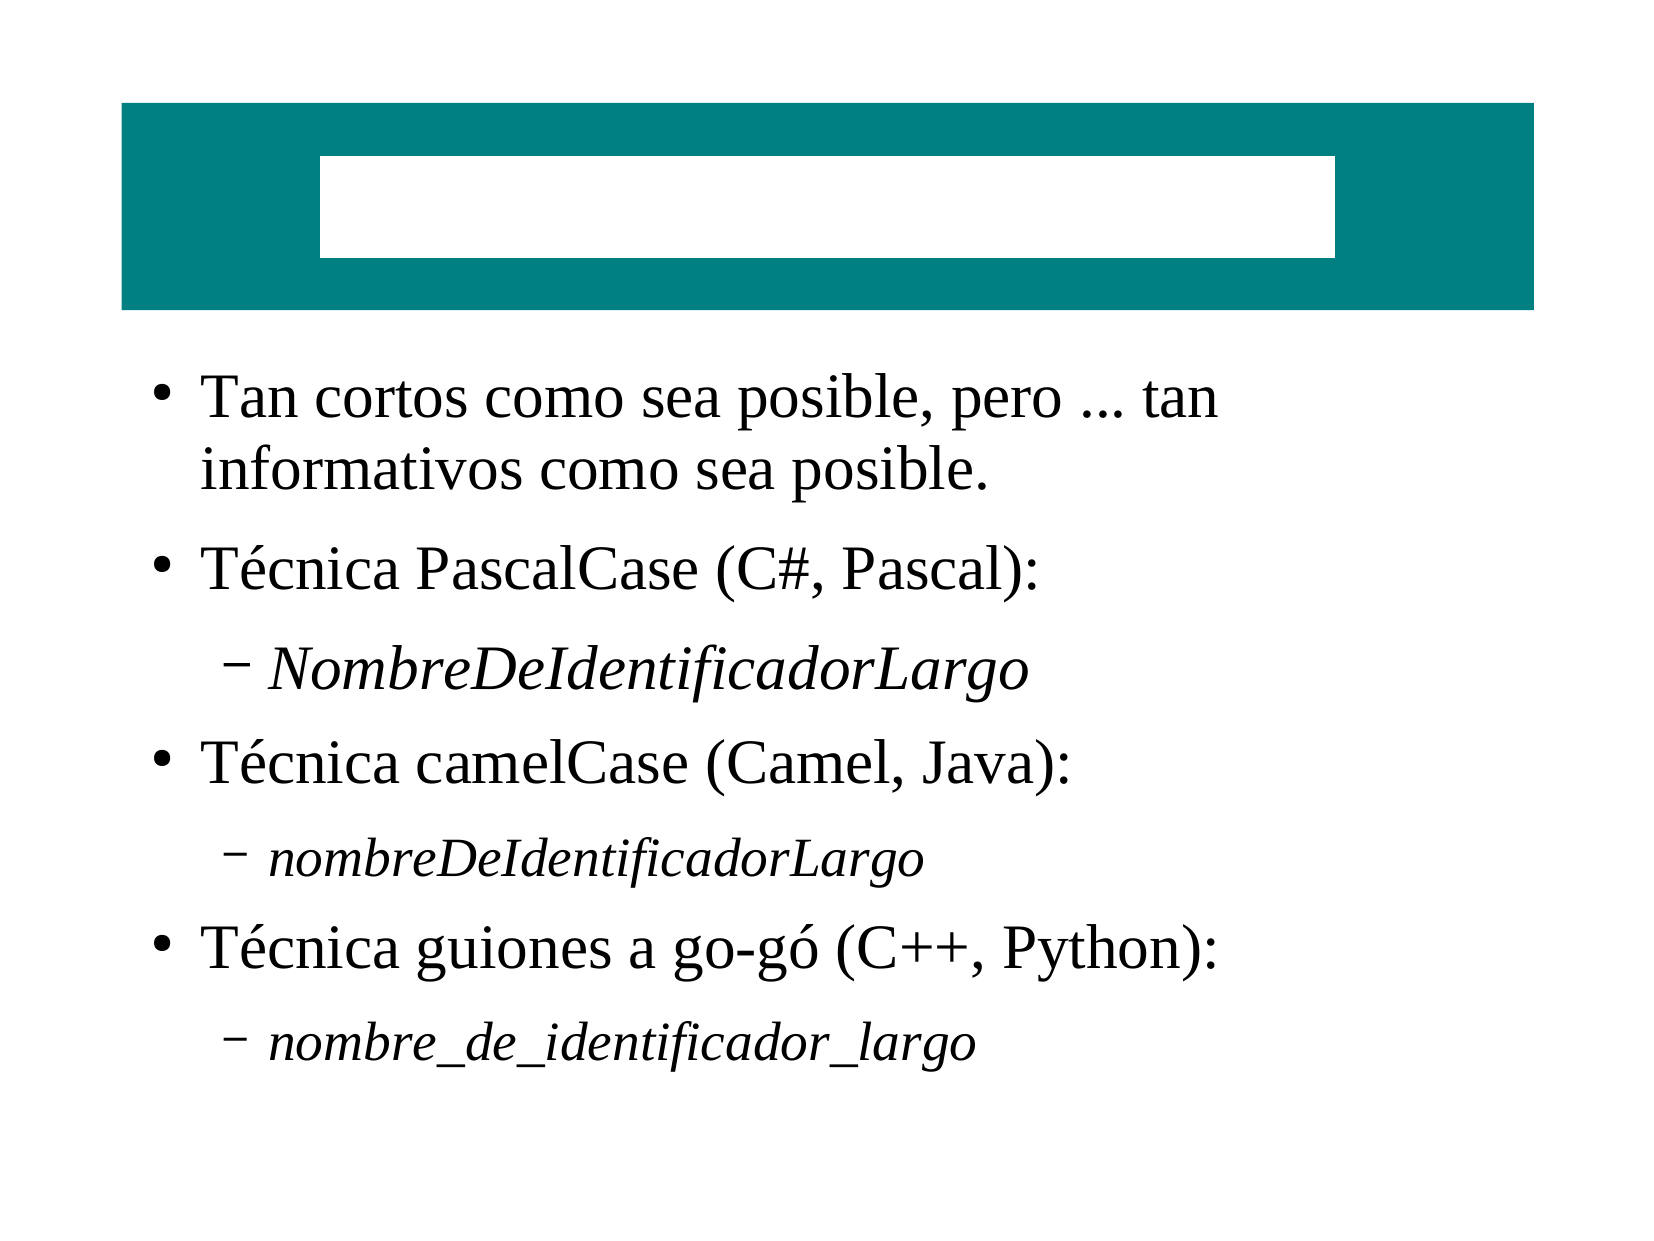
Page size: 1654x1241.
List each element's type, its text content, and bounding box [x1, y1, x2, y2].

list Tan cortos como sea posible, pero ... tan informativos como sea posible. Técnica PascalCase (C#, Pascal): NombreDeIdentificadorLargo Técnica camelCase (Camel, Java): nombreDeIdentificadorLargo Técnica guiones a go-gó (C++, Python): nombre_de_identificador_largo [135, 360, 1531, 1081]
title Nombres de identificadores [121, 102, 1534, 311]
